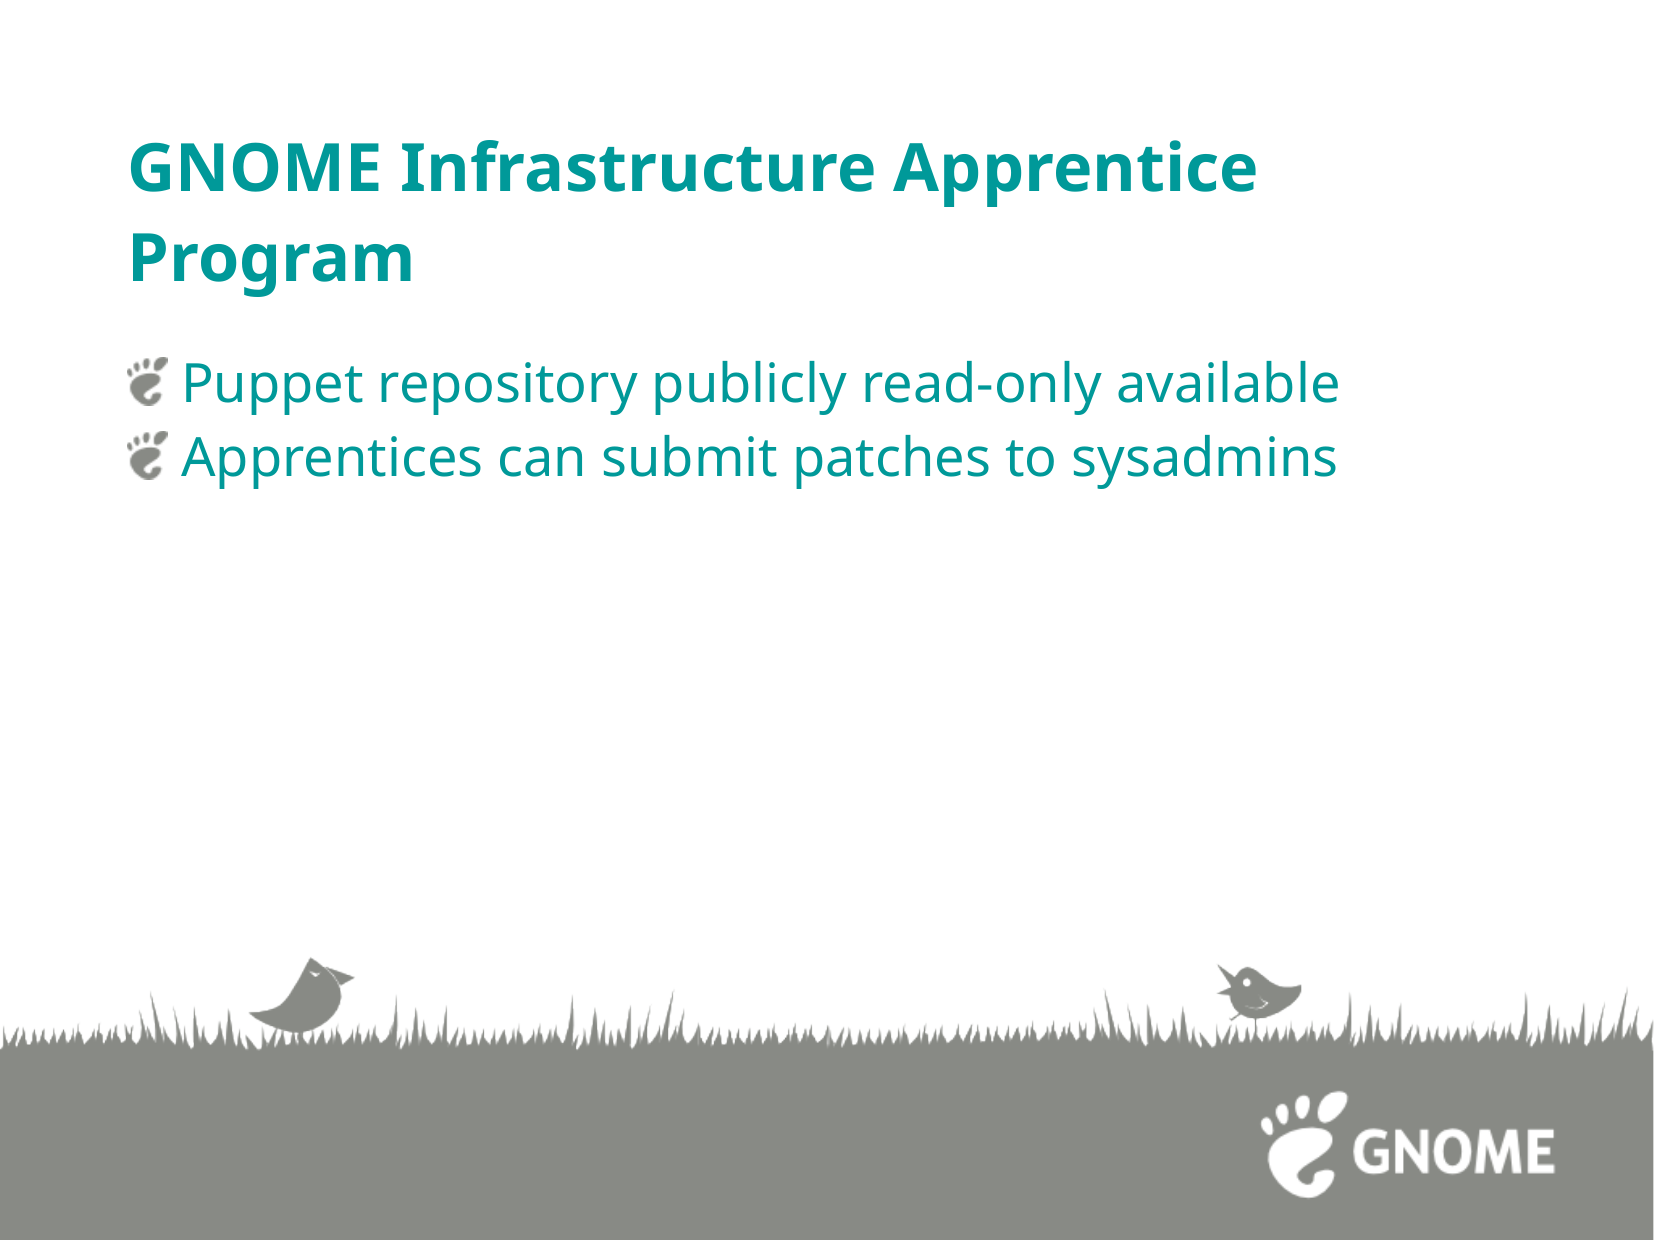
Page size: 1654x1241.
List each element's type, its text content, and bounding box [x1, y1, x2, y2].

text_box GNOME Infrastructure Apprentice Program [112, 112, 1276, 318]
picture [0, 0, 1654, 1241]
text_box Puppet repository publicly read-only available Apprentices can submit patches to sysadmins [112, 337, 1426, 866]
